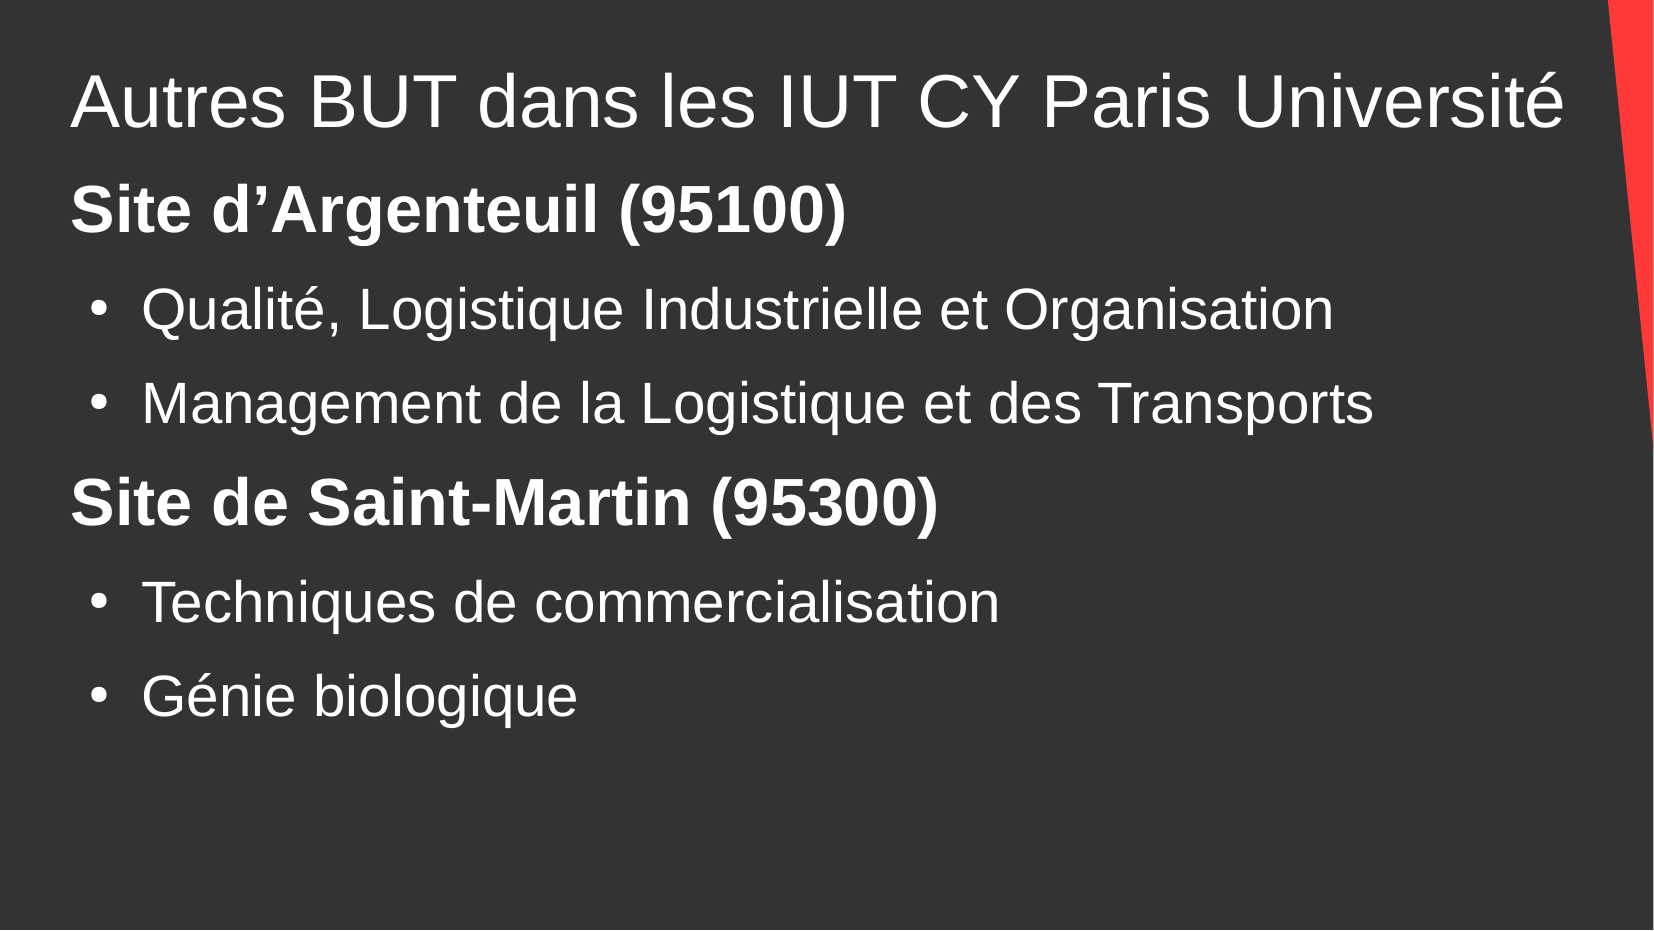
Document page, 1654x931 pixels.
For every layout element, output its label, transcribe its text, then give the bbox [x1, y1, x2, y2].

list Autres BUT dans les IUT CY Paris Université Site d’Argenteuil (95100) Qualité, Logistique Industrielle et Organisation Management de la Logistique et des Transports Site de Saint-Martin (95300) Techniques de commercialisation Génie biologique [70, 59, 1595, 827]
text_box [1607, 0, 1654, 455]
